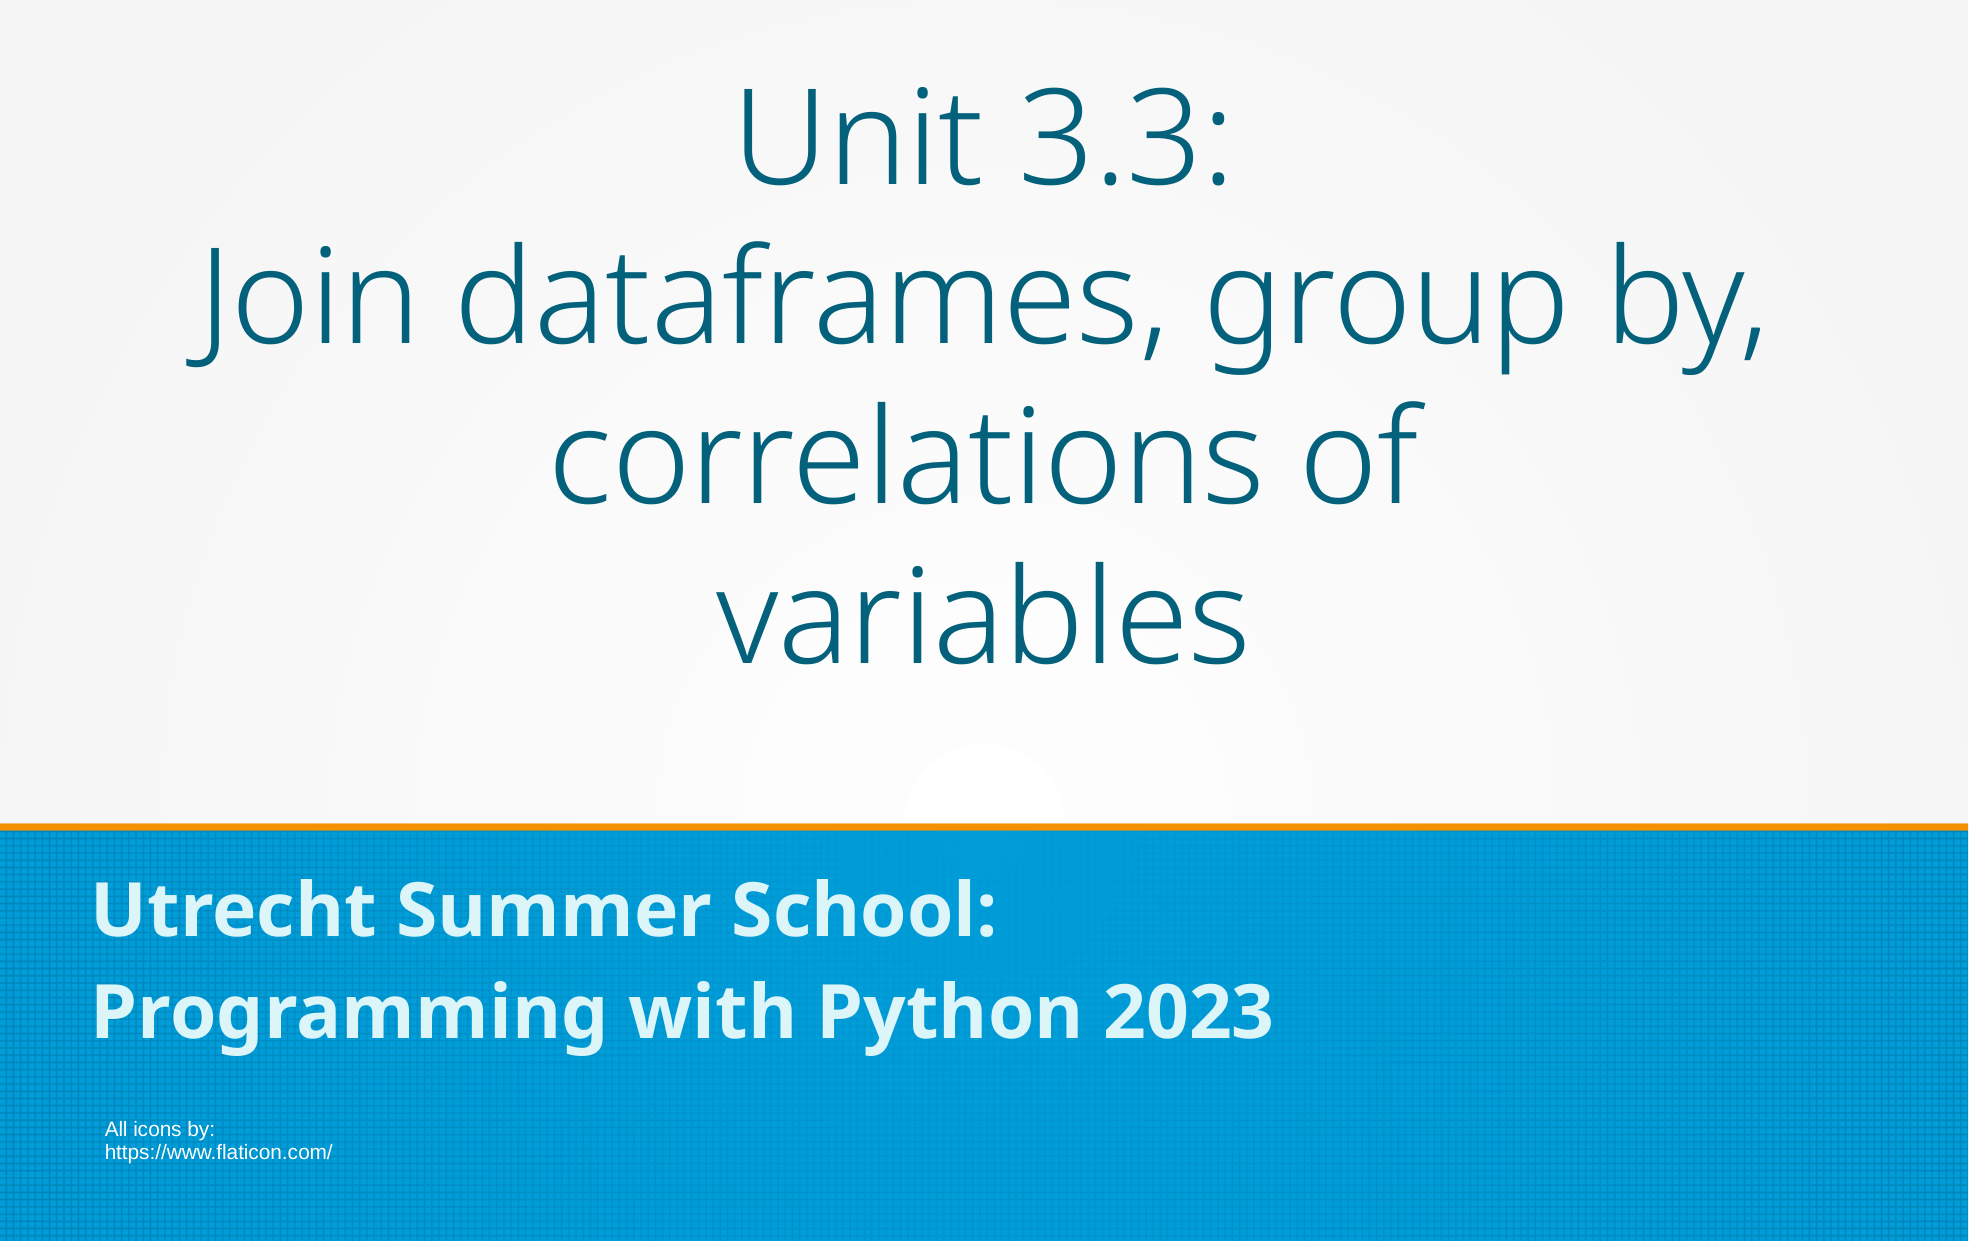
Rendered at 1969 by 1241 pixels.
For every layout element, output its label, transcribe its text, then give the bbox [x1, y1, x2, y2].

text_box All icons by: https://www.flaticon.com/ [90, 1110, 348, 1172]
text_box Utrecht Summer School: Programming with Python 2023 [90, 855, 1436, 1063]
picture [0, 0, 1969, 830]
title Unit 3.3: Join dataframes, group by, correlations of variables [98, 49, 1870, 691]
